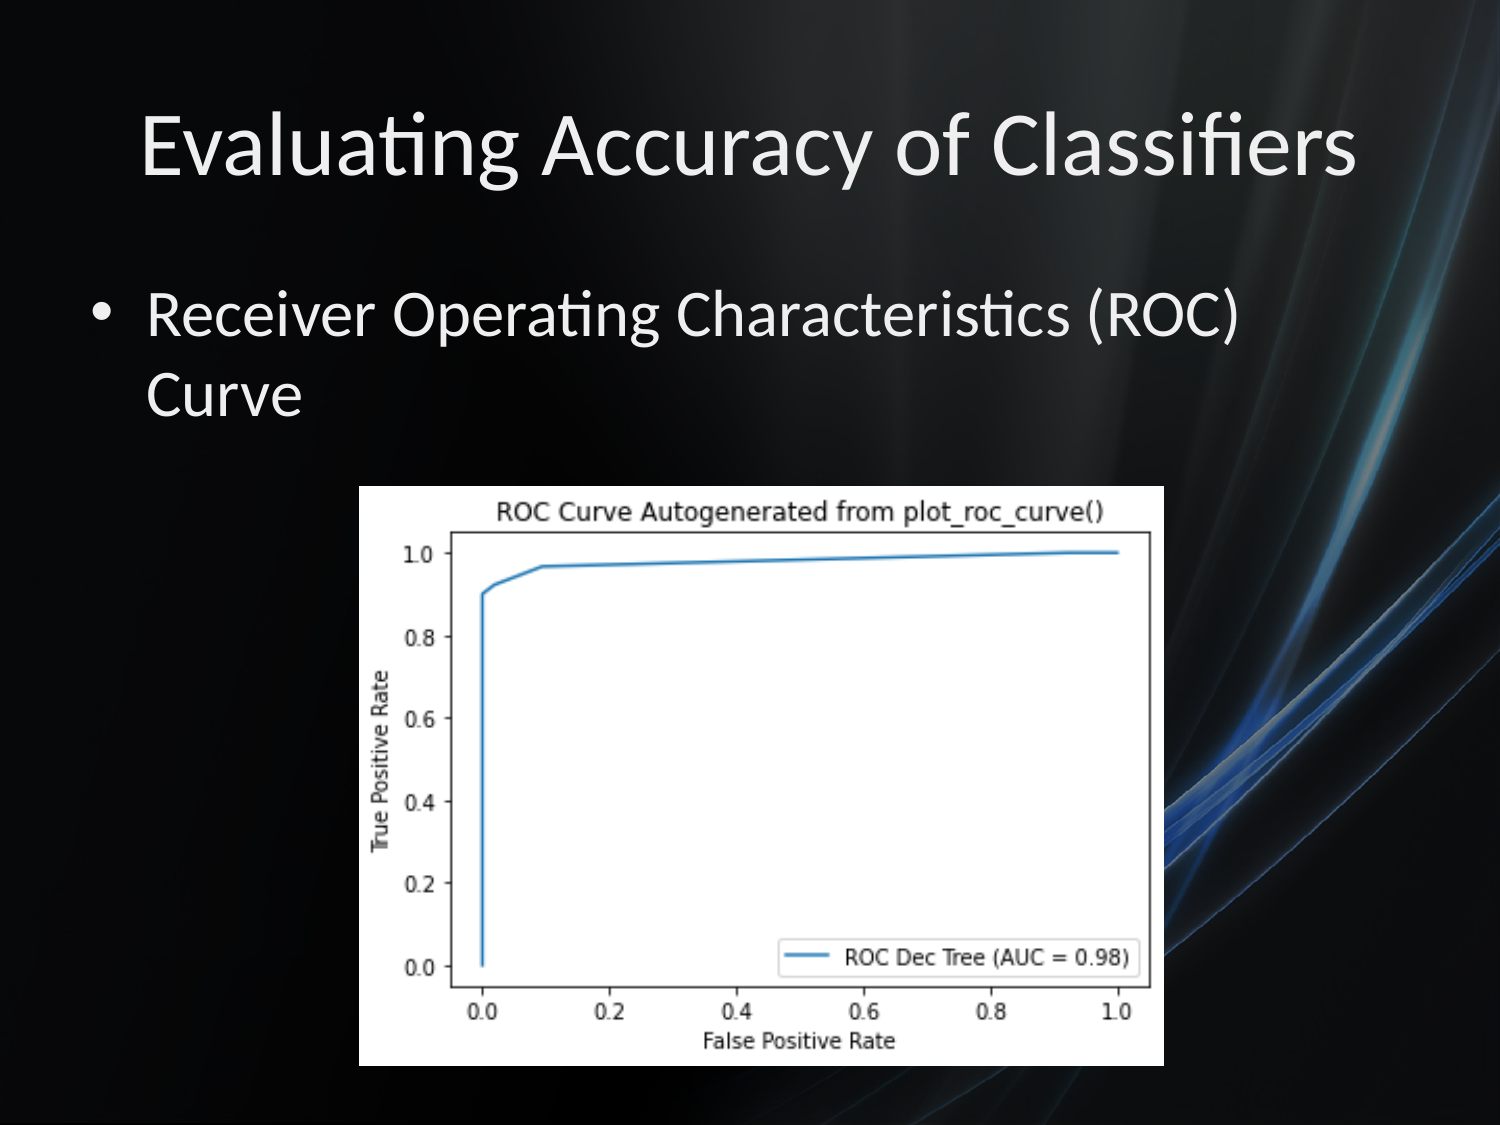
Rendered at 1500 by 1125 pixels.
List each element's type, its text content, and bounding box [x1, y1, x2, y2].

list Receiver Operating Characteristics (ROC) Curve [75, 262, 1425, 1005]
title Evaluating Accuracy of Classifiers [75, 45, 1425, 233]
picture [0, 0, 1500, 1125]
